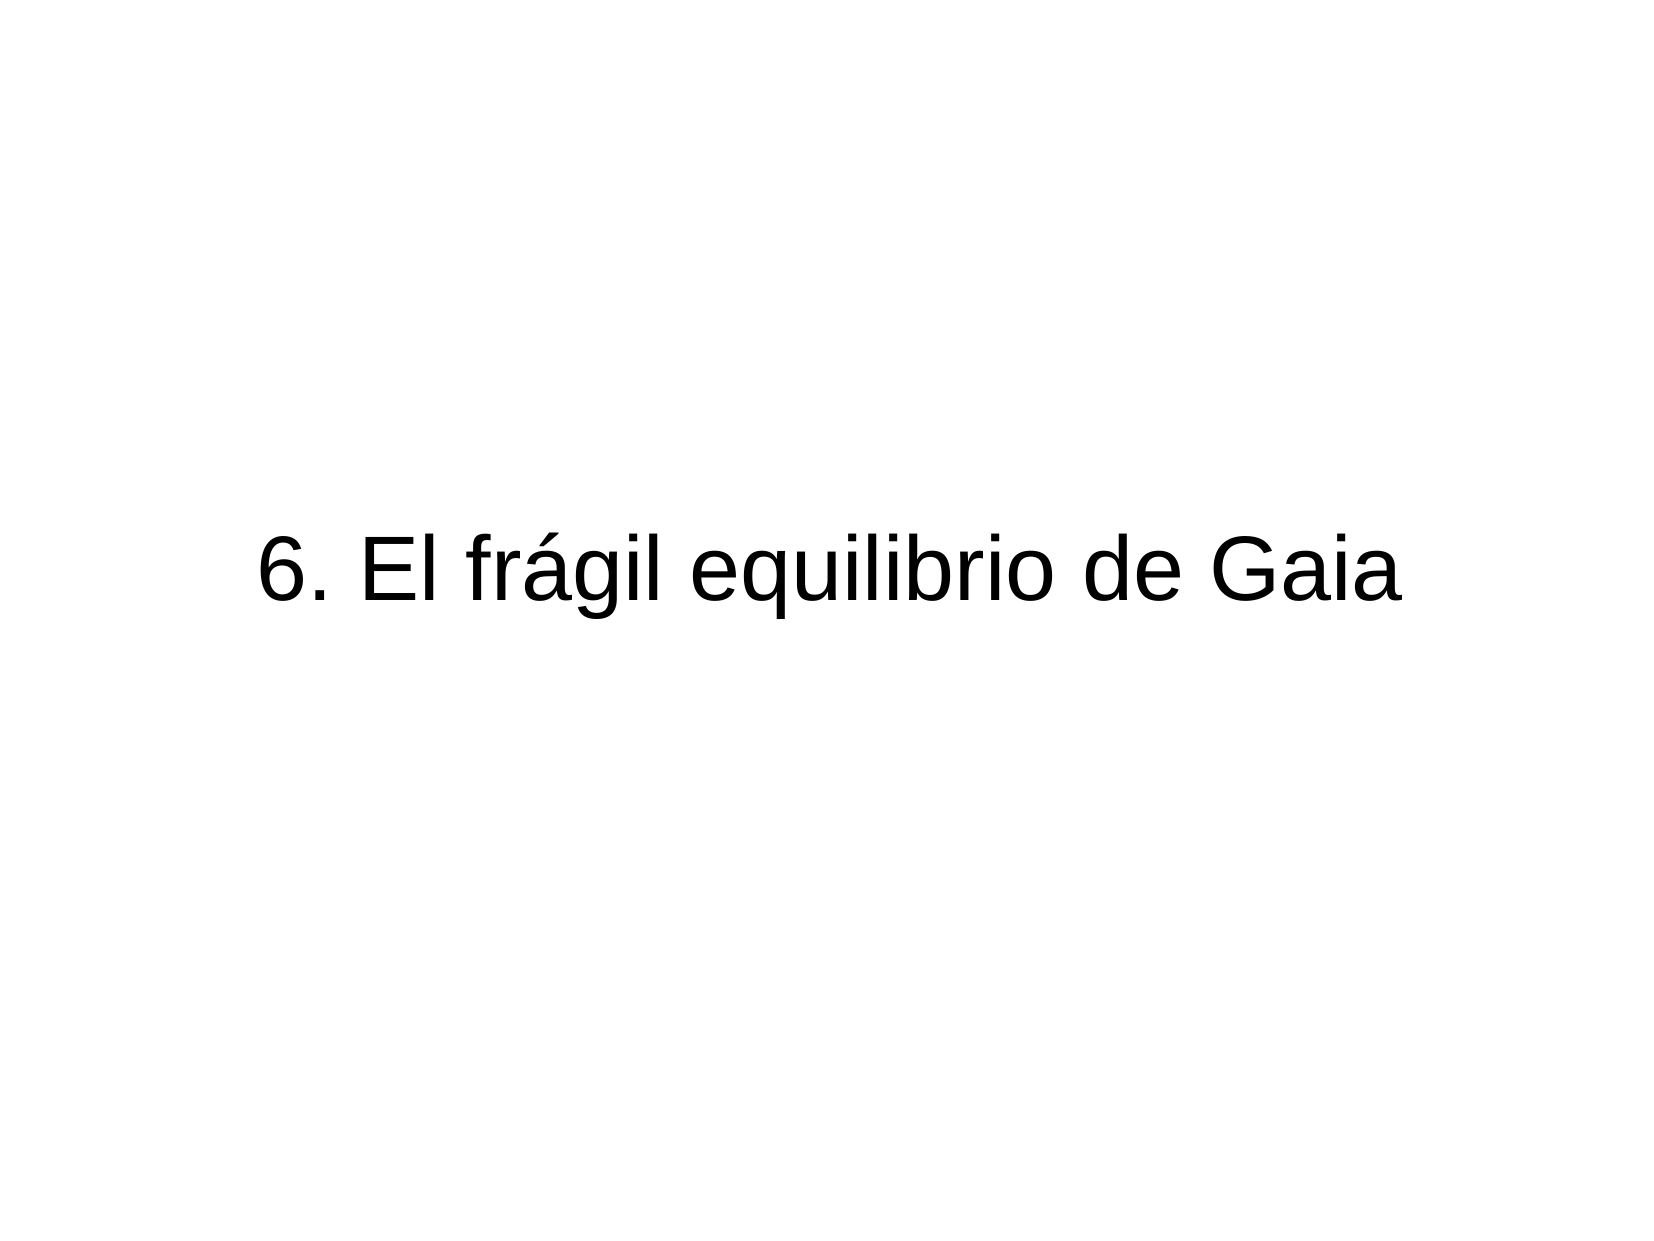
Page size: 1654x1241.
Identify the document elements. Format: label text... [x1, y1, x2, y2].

title 6. El frágil equilibrio de Gaia [86, 465, 1576, 673]
